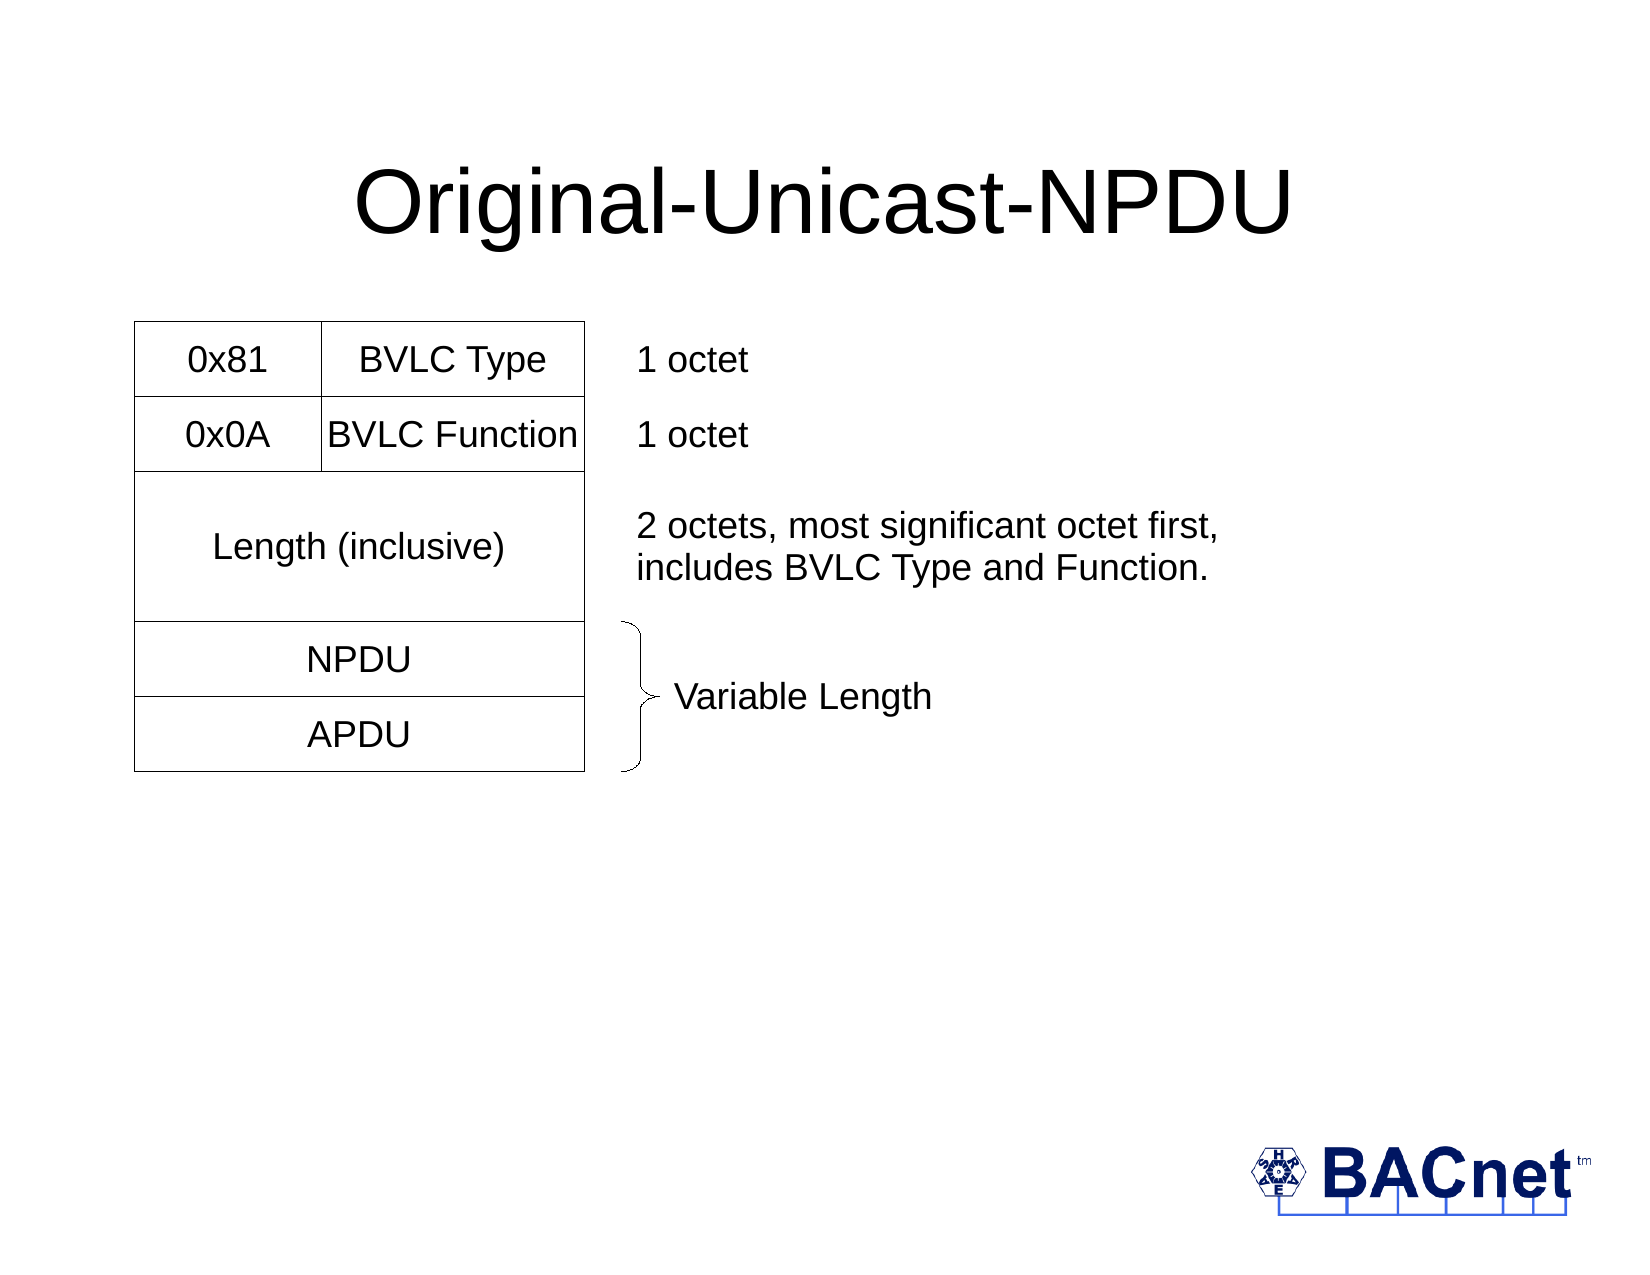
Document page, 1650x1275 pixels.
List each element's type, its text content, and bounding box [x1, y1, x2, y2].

text_box 0x0A [134, 396, 322, 472]
picture [1251, 1146, 1591, 1216]
text_box Variable Length [659, 659, 1185, 735]
text_box 2 octets, most significant octet first, includes BVLC Type and Function. [621, 471, 1297, 622]
text_box 1 octet [621, 396, 847, 472]
text_box Length (inclusive) [134, 471, 585, 621]
text_box BVLC Type [321, 321, 585, 396]
text_box NPDU [134, 621, 585, 696]
text_box BVLC Function [322, 396, 585, 471]
title Original-Unicast-NPDU [135, 105, 1515, 299]
text_box 0x81 [134, 321, 321, 396]
text_box 1 octet [621, 321, 847, 396]
text_box APDU [134, 696, 585, 772]
